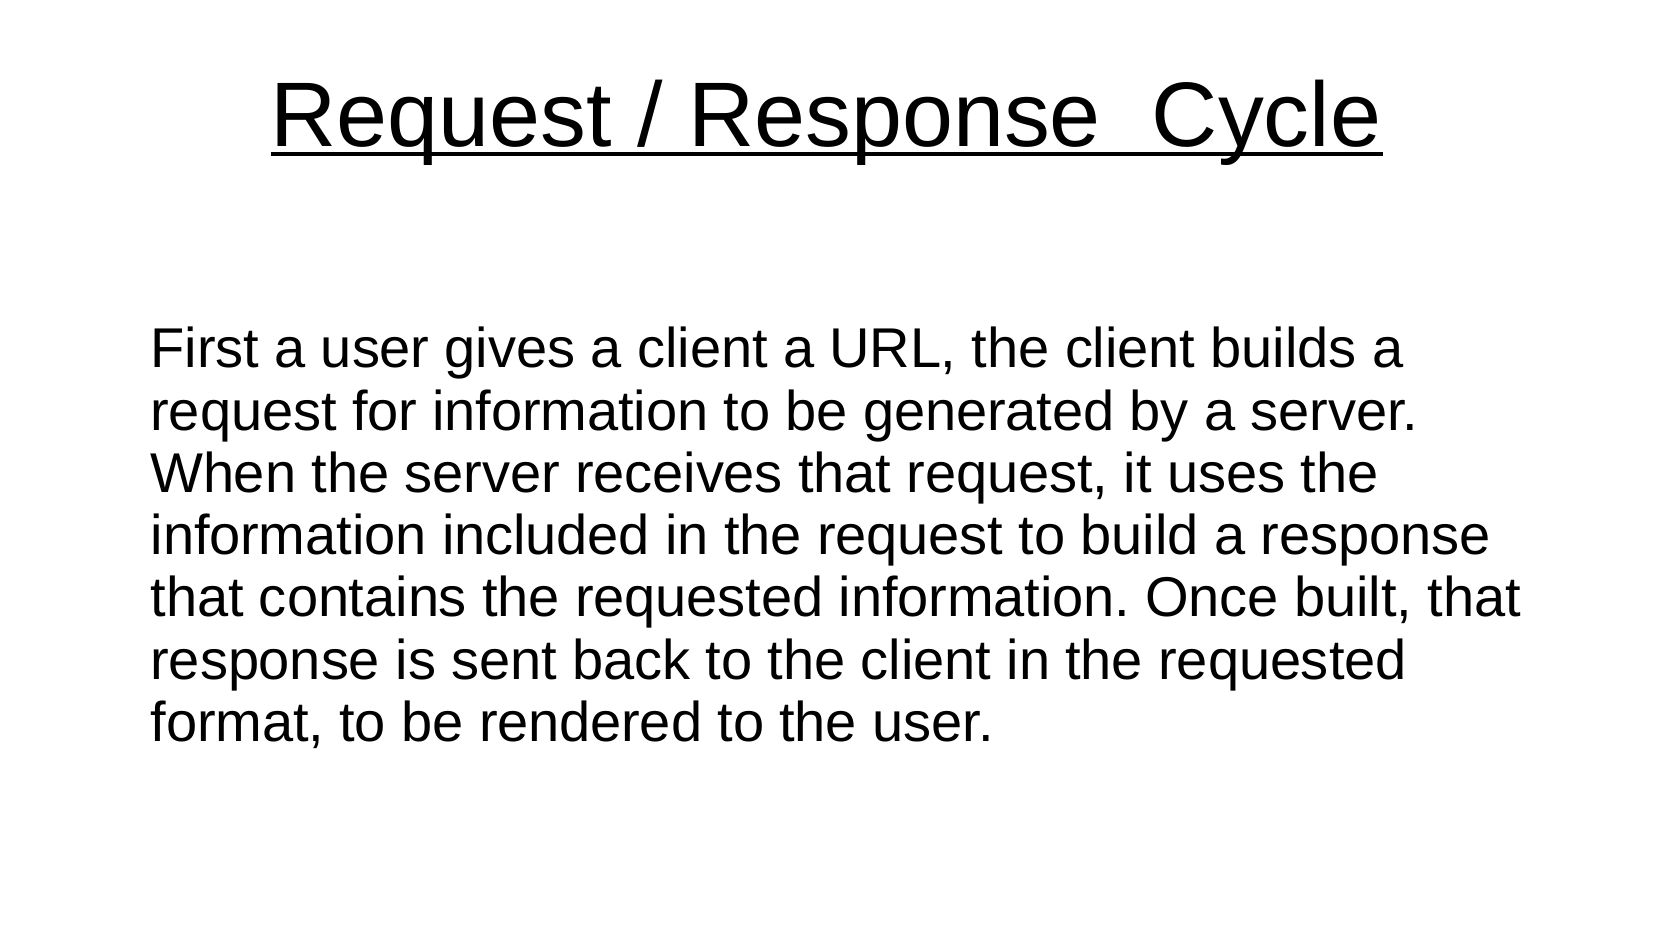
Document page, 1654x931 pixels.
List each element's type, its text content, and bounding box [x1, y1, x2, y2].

list First a user gives a client a URL, the client builds a request for information to be generated by a server. When the server receives that request, it uses the information included in the request to build a response that contains the requested information. Once built, that response is sent back to the client in the requested format, to be rendered to the user. [82, 217, 1571, 758]
title Request / Response Cycle [82, 37, 1571, 193]
